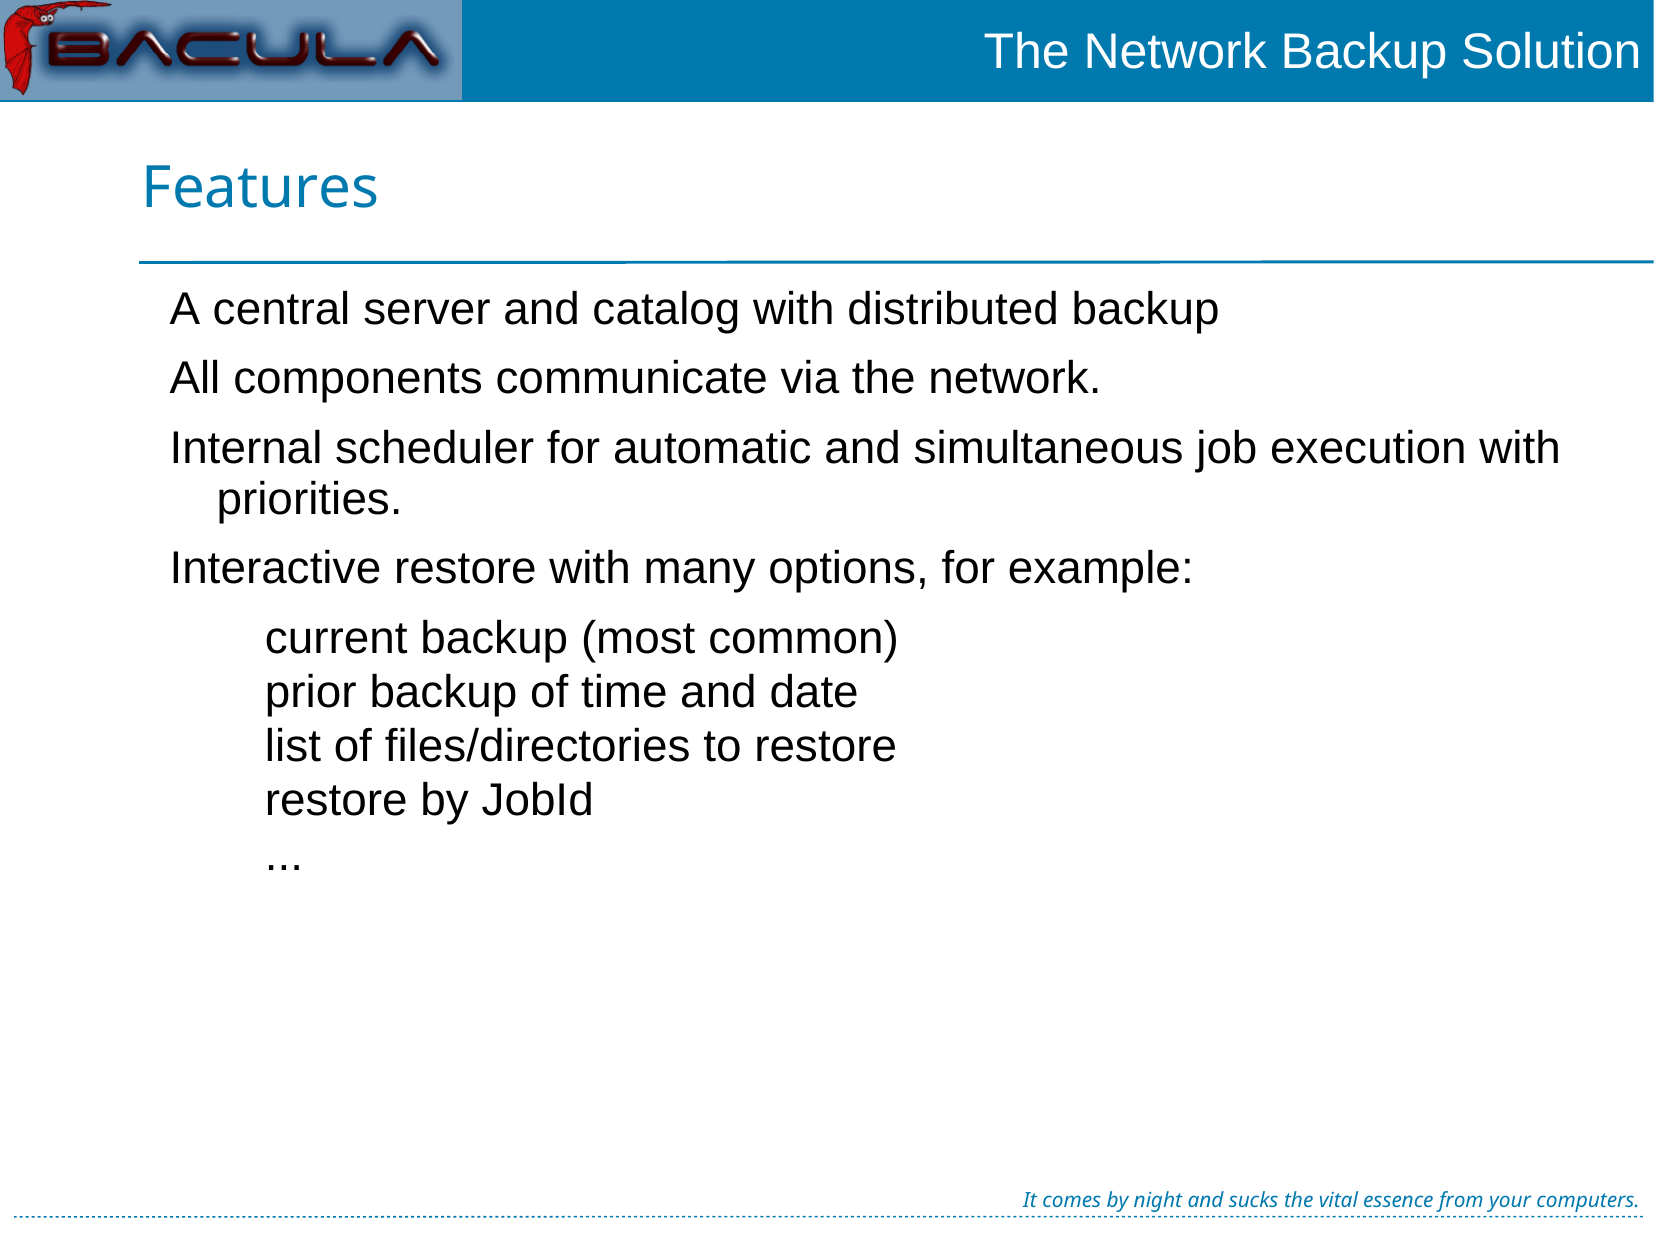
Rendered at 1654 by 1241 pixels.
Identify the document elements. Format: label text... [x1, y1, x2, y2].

title Features [141, 112, 1501, 226]
list A central server and catalog with distributed backup All components communicate via the network. Internal scheduler for automatic and simultaneous job execution with priorities. Interactive restore with many options, for example: current backup (most common) prior backup of time and date list of files/directories to restore restore by JobId ... [75, 283, 1613, 1154]
picture [0, 0, 461, 99]
